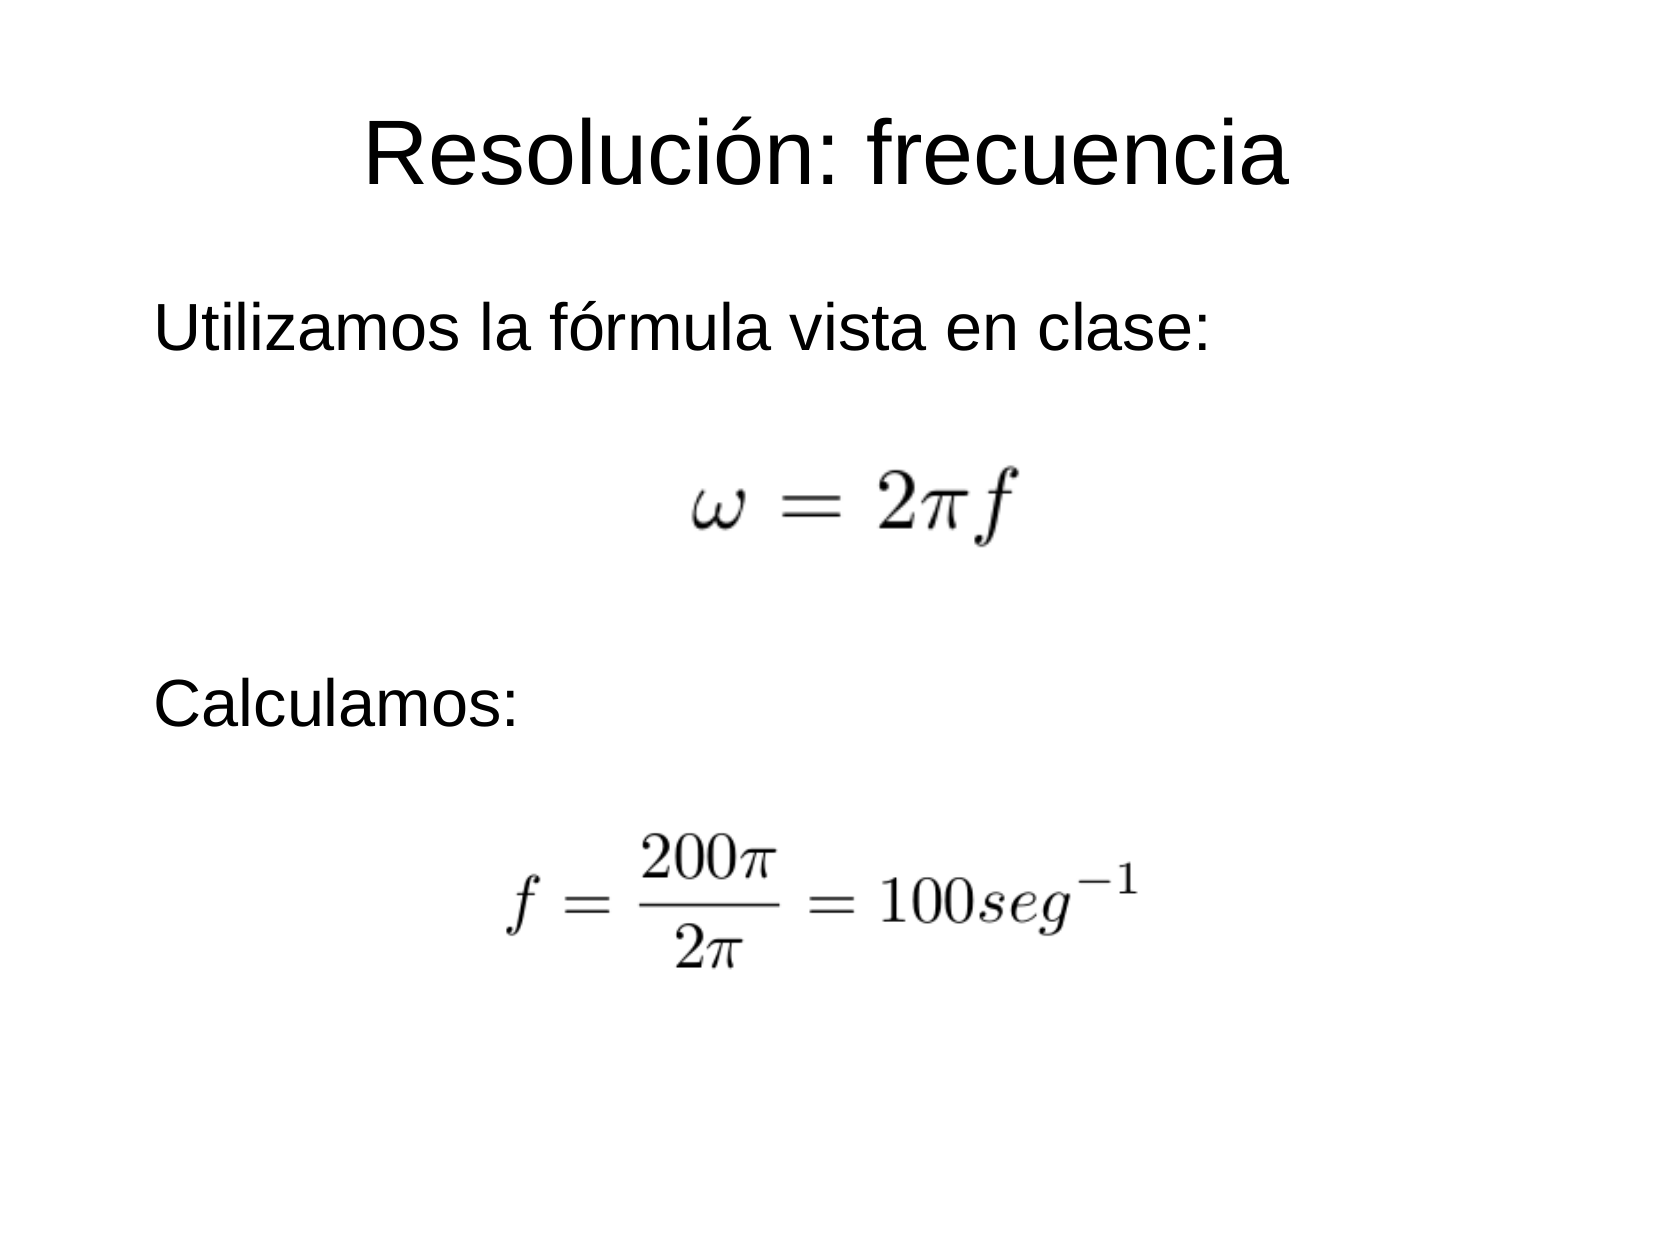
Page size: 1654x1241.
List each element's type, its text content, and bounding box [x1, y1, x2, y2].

picture [482, 816, 1168, 1005]
list Calculamos: [82, 665, 1571, 756]
picture [681, 457, 1024, 560]
list Utilizamos la fórmula vista en clase: [82, 290, 1571, 367]
title Resolución: frecuencia [82, 49, 1571, 257]
